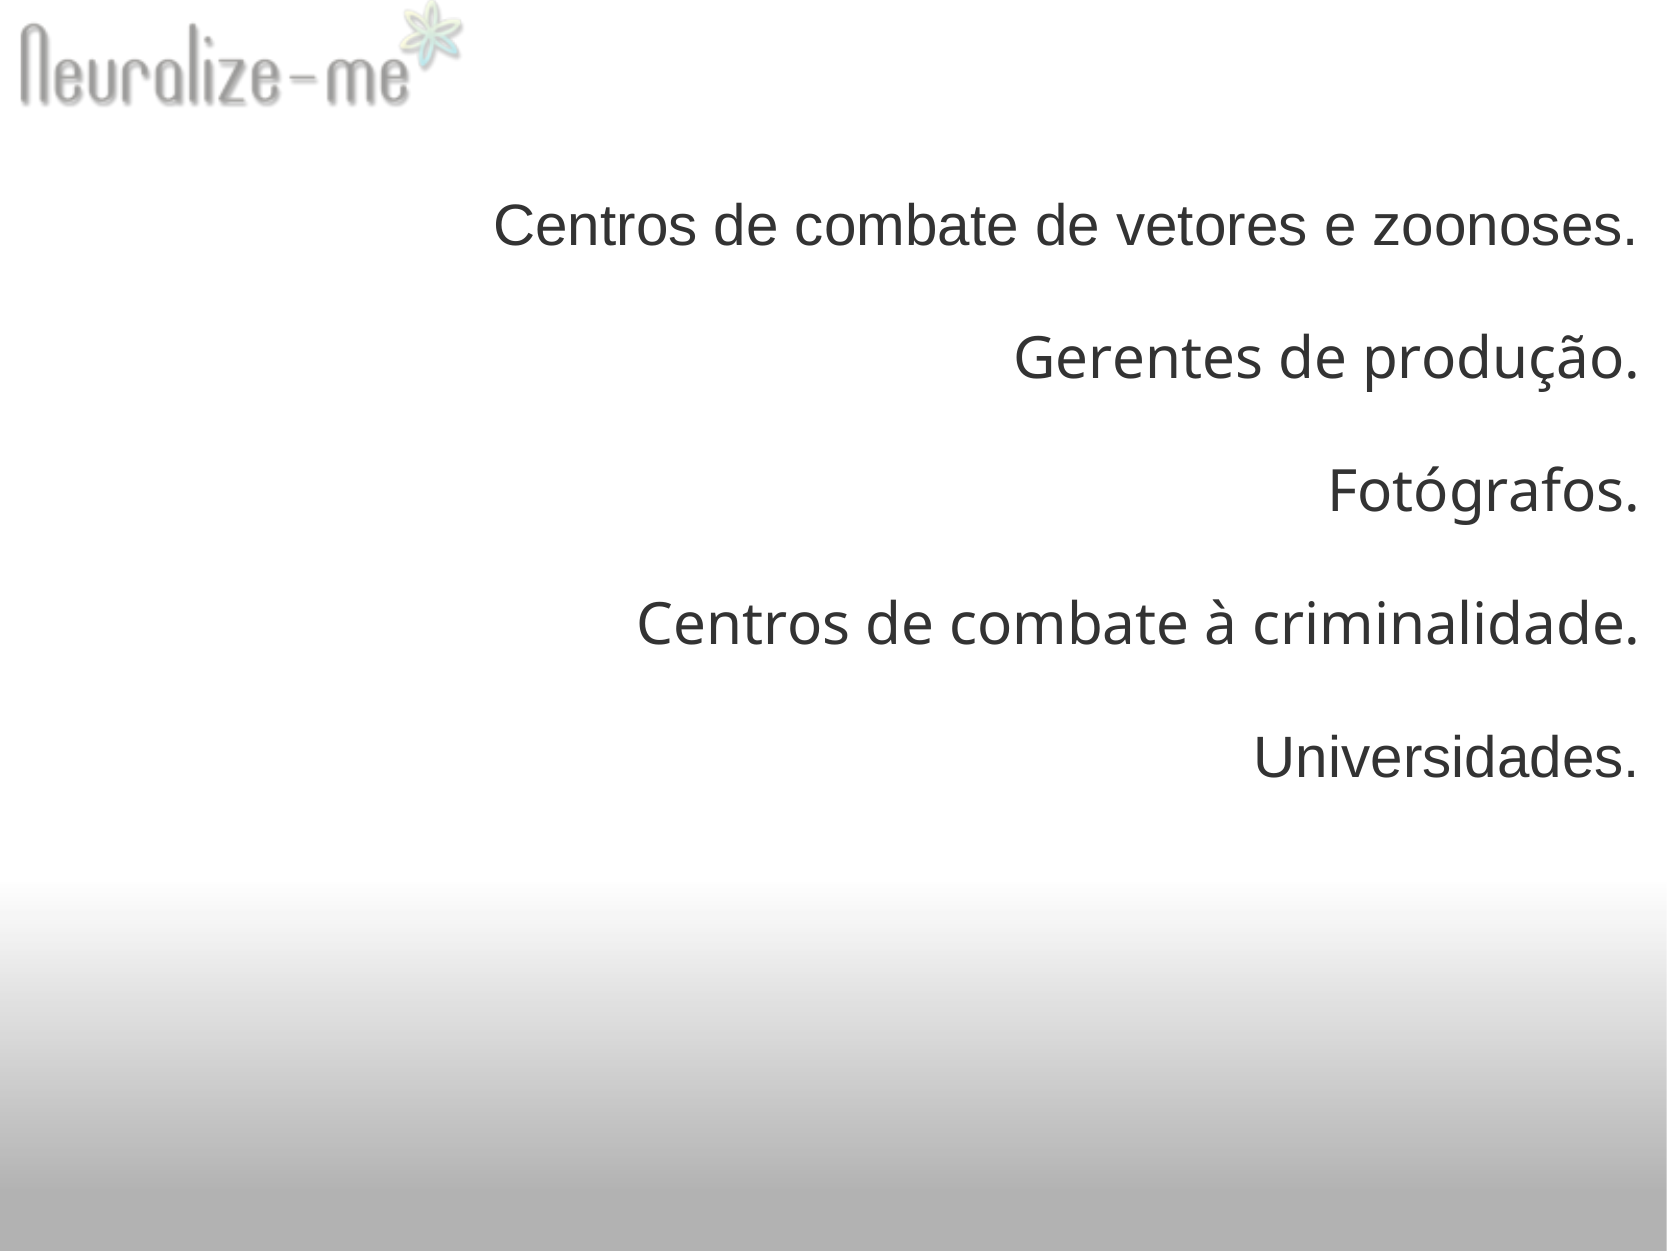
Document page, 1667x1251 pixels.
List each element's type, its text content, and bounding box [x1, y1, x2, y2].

title Centros de combate de vetores e zoonoses. Gerentes de produção. Fotógrafos. Centros de combate à criminalidade. Universidades. [23, 192, 1641, 1061]
picture [0, 0, 1667, 1251]
